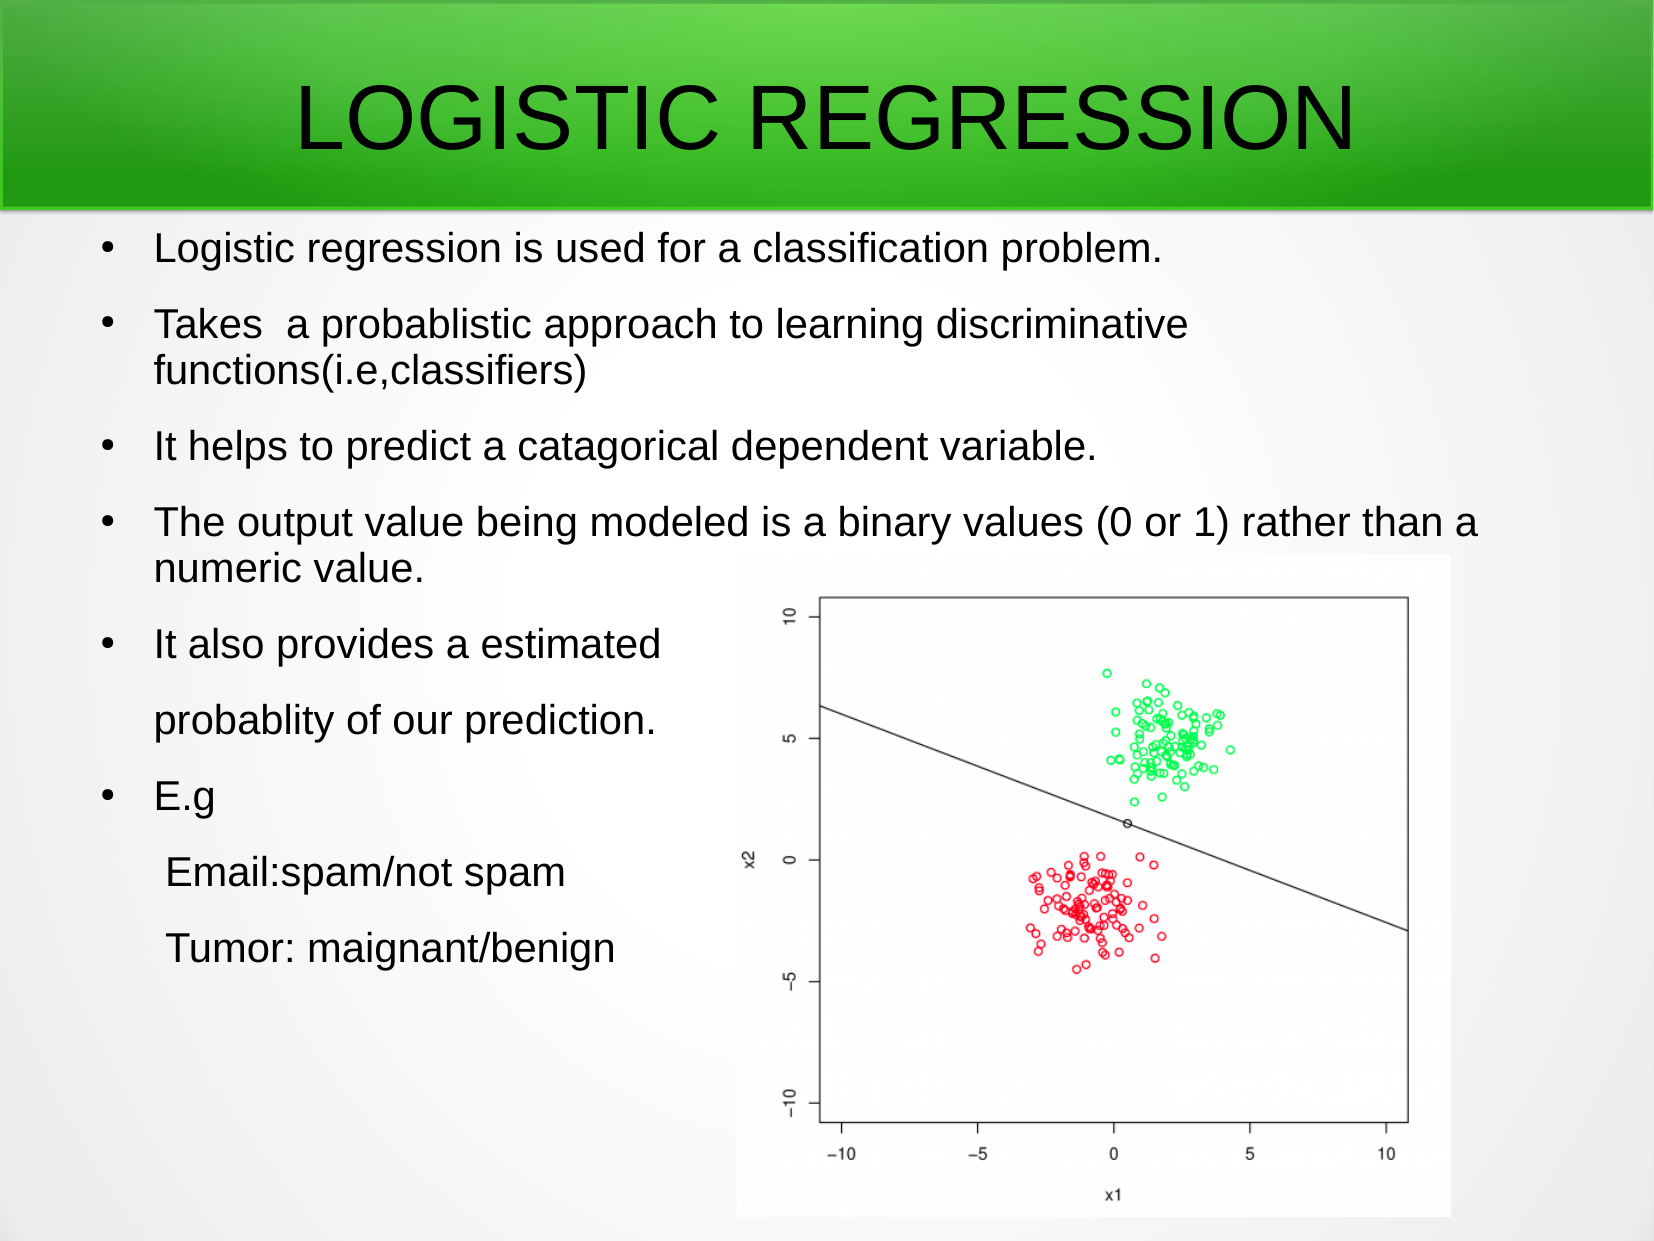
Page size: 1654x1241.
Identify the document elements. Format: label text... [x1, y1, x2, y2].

title LOGISTIC REGRESSION [82, 47, 1571, 189]
picture [736, 554, 1452, 1217]
list Logistic regression is used for a classification problem. Takes a probablistic approach to learning discriminative functions(i.e,classifiers) It helps to predict a catagorical dependent variable. The output value being modeled is a binary values (0 or 1) rather than a numeric value. It also provides a estimated probablity of our prediction. E.g Email:spam/not spam Tumor: maignant/benign [82, 224, 1571, 1210]
